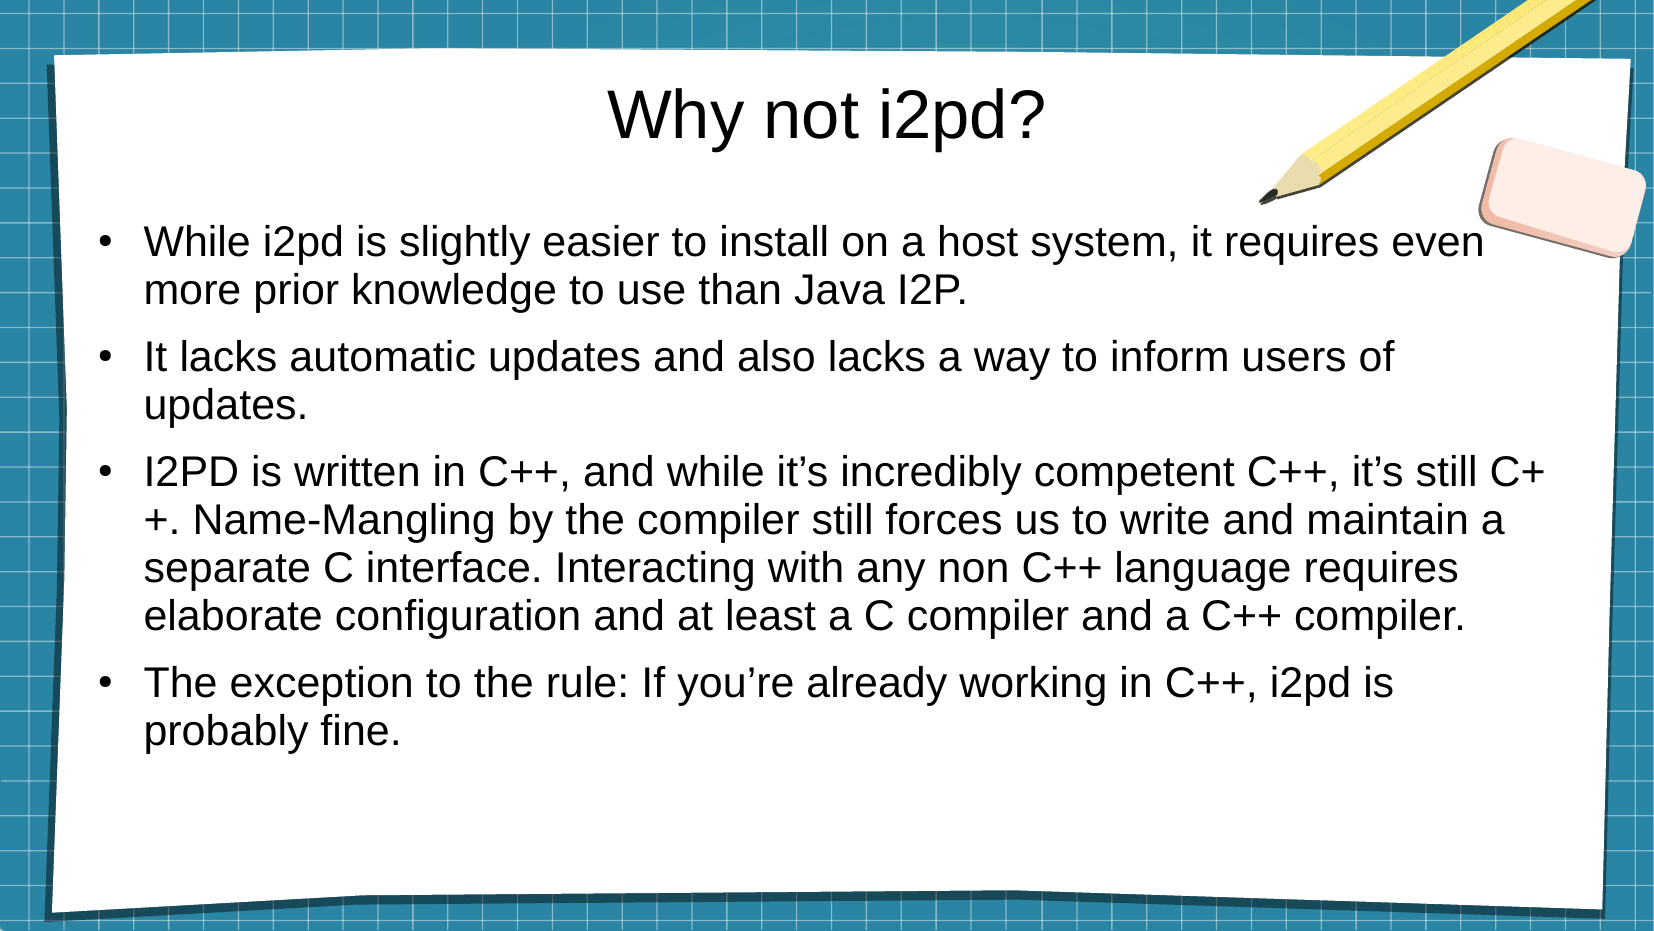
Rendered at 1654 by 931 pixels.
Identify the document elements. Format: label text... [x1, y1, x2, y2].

list While i2pd is slightly easier to install on a host system, it requires even more prior knowledge to use than Java I2P. It lacks automatic updates and also lacks a way to inform users of updates. I2PD is written in C++, and while it’s incredibly competent C++, it’s still C++. Name-Mangling by the compiler still forces us to write and maintain a separate C interface. Interacting with any non C++ language requires elaborate configuration and at least a C compiler and a C++ compiler. The exception to the rule: If you’re already working in C++, i2pd is probably fine. [82, 217, 1571, 758]
title Why not i2pd? [82, 37, 1571, 193]
